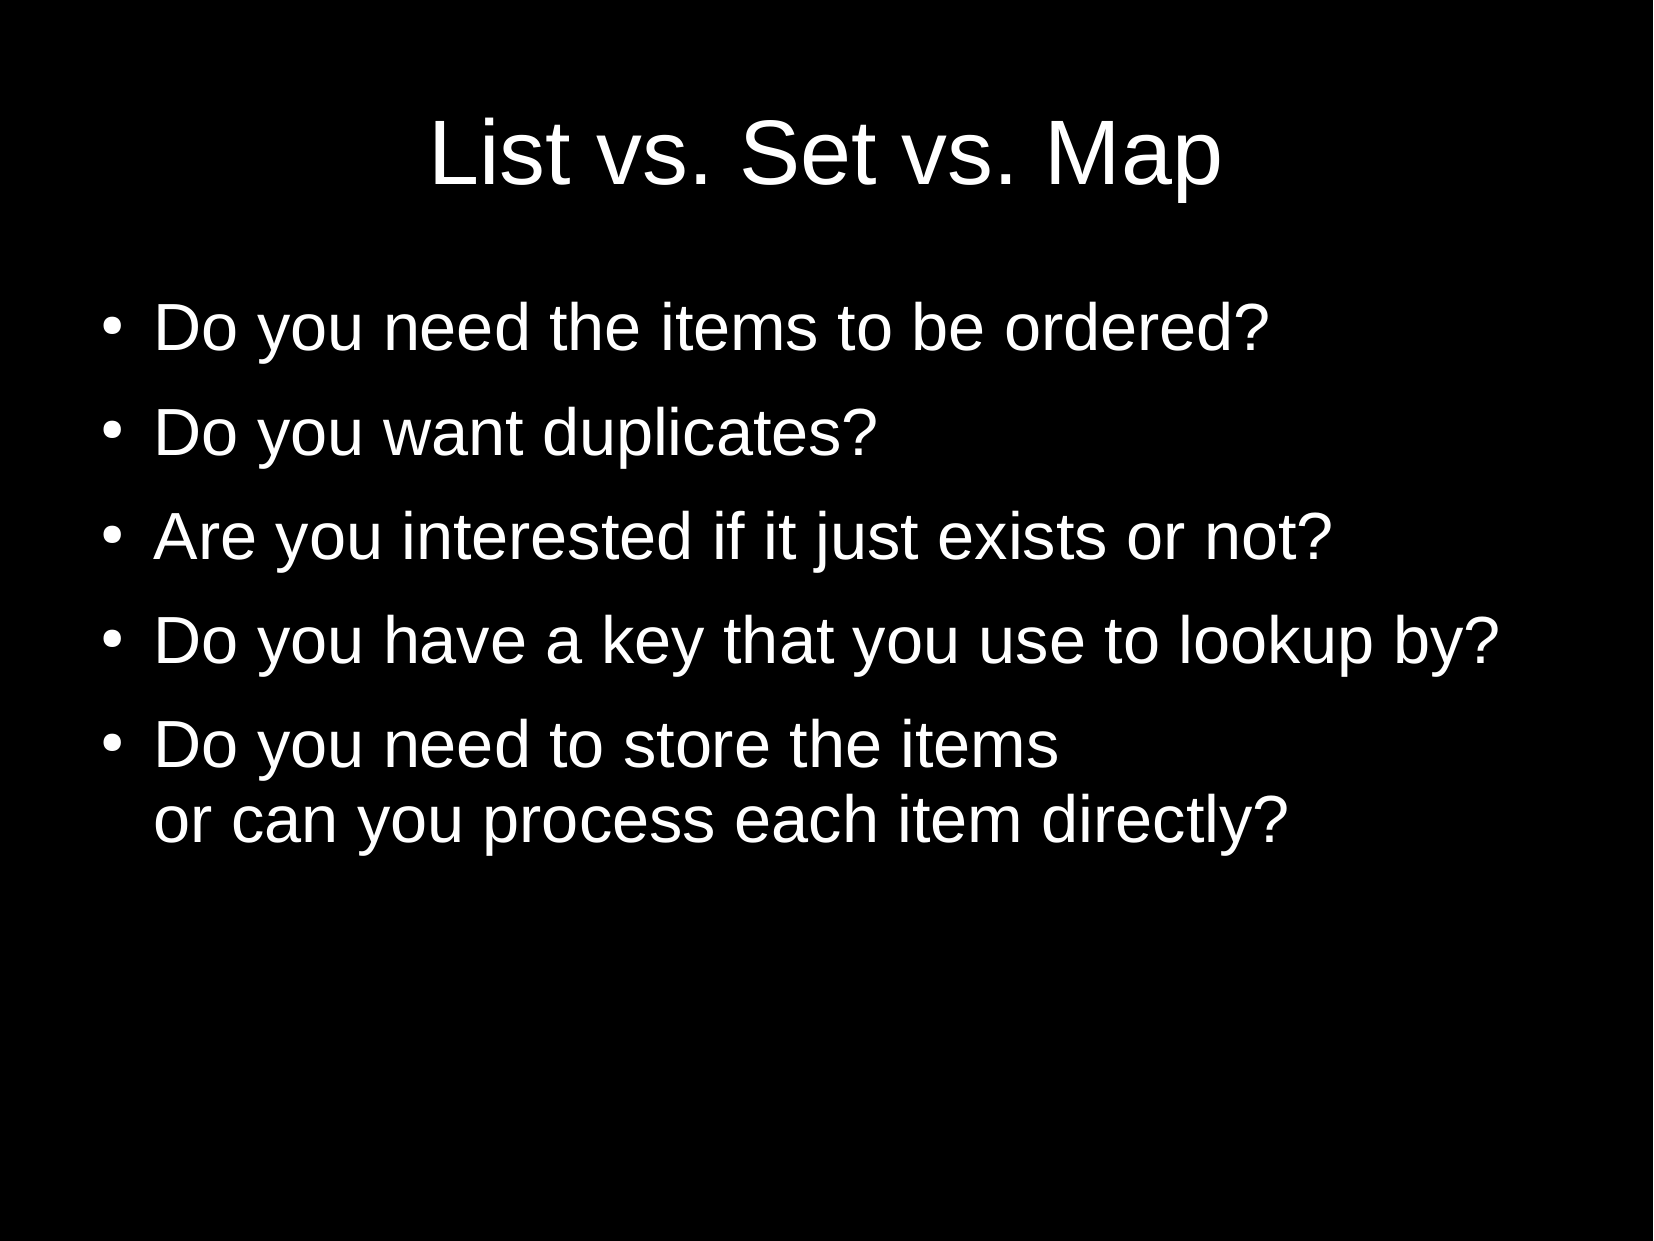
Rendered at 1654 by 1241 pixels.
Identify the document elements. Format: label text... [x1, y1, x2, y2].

list Do you need the items to be ordered? Do you want duplicates? Are you interested if it just exists or not? Do you have a key that you use to lookup by? Do you need to store the items or can you process each item directly? [82, 290, 1571, 1109]
title List vs. Set vs. Map [82, 49, 1571, 257]
